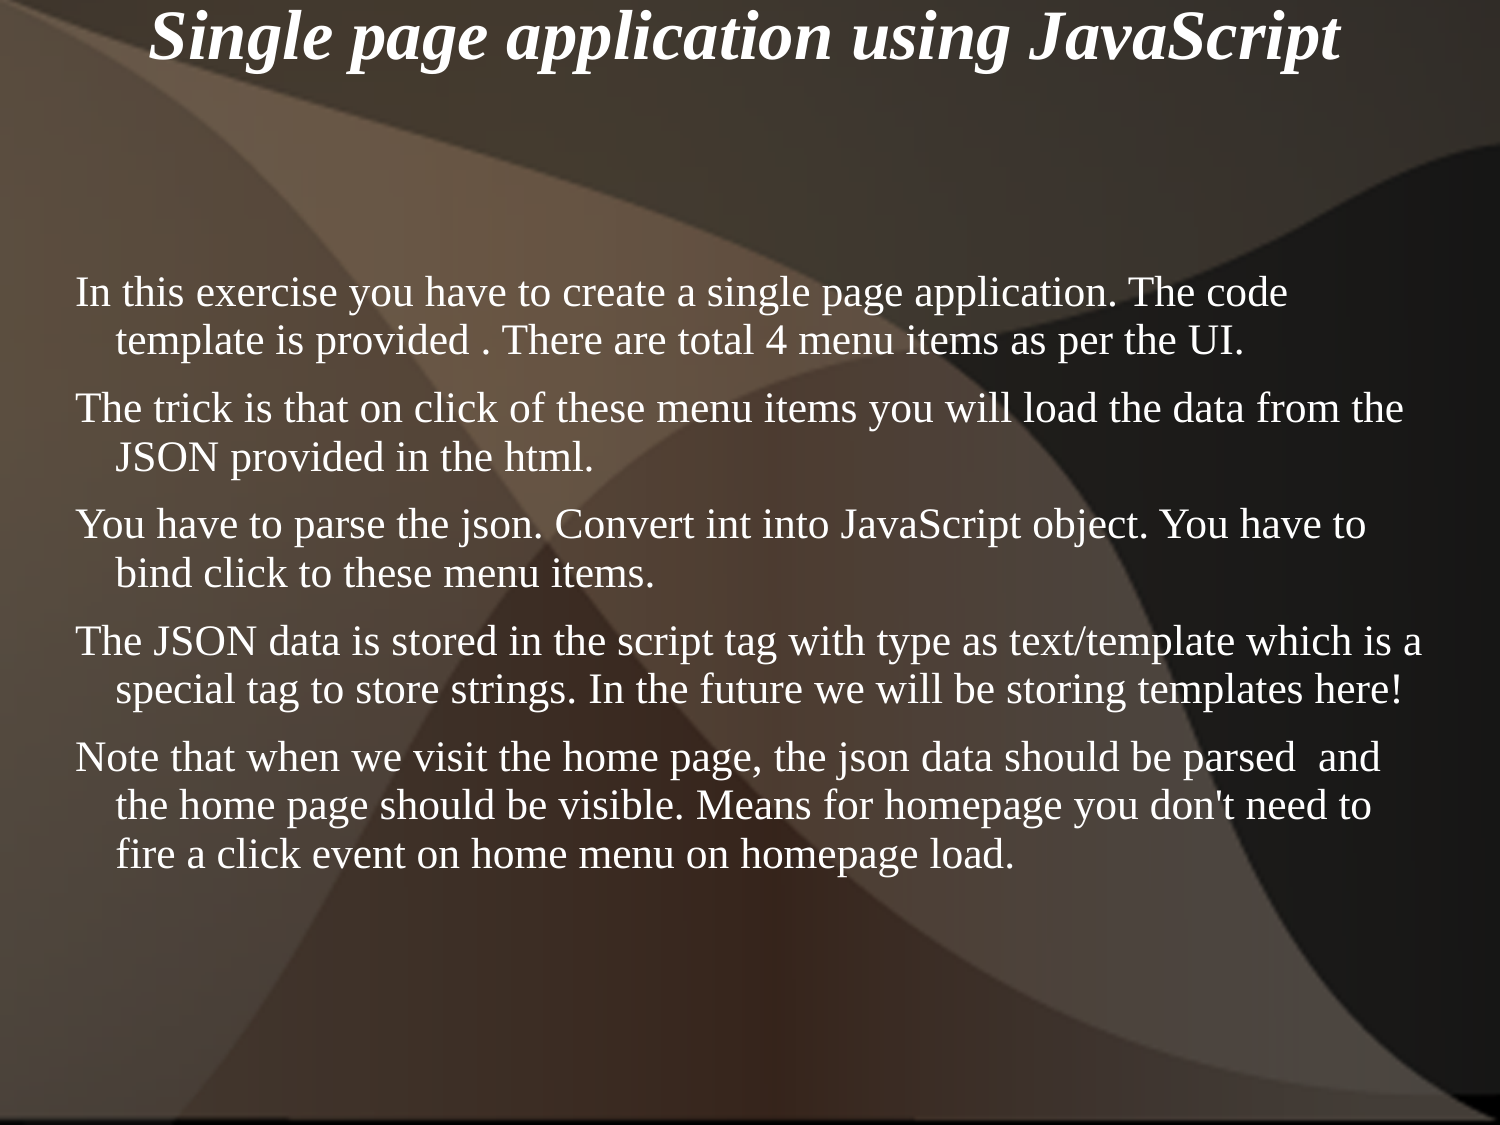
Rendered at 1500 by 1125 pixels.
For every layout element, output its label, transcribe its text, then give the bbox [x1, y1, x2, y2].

title Single page application using JavaScript [70, 0, 1421, 130]
picture [0, 0, 1500, 1125]
list In this exercise you have to create a single page application. The code template is provided . There are total 4 menu items as per the UI. The trick is that on click of these menu items you will load the data from the JSON provided in the html. You have to parse the json. Convert int into JavaScript object. You have to bind click to these menu items. The JSON data is stored in the script tag with type as text/template which is a special tag to store strings. In the future we will be storing templates here! Note that when we visit the home page, the json data should be parsed and the home page should be visible. Means for homepage you don't need to fire a click event on home menu on homepage load. [75, 263, 1425, 916]
